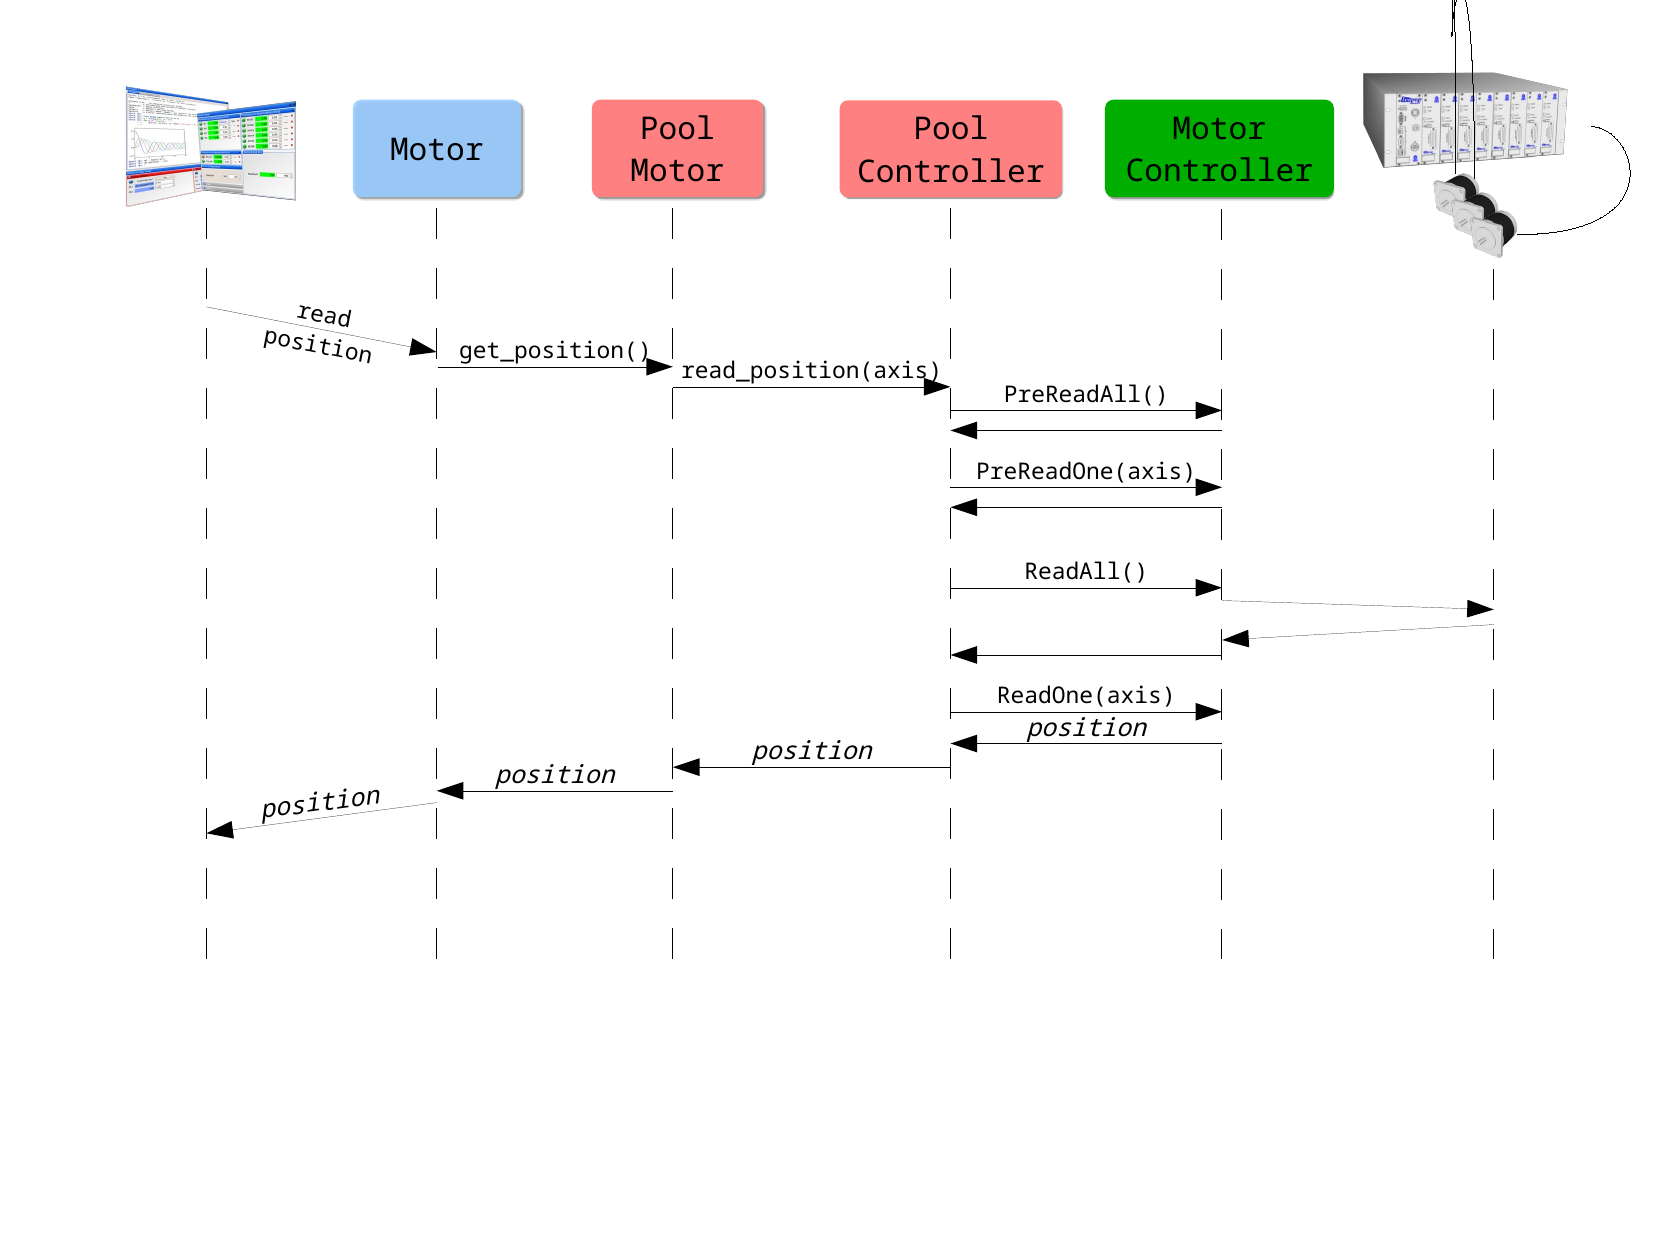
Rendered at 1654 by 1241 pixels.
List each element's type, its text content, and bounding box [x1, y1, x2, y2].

text_box Pool Motor [591, 99, 763, 198]
text_box Motor [352, 99, 521, 198]
text_box Pool Controller [839, 100, 1062, 198]
text_box Motor Controller [1104, 99, 1334, 198]
picture [1432, 173, 1518, 259]
picture [1364, 74, 1455, 167]
picture [114, 86, 296, 207]
picture [1456, 73, 1567, 162]
